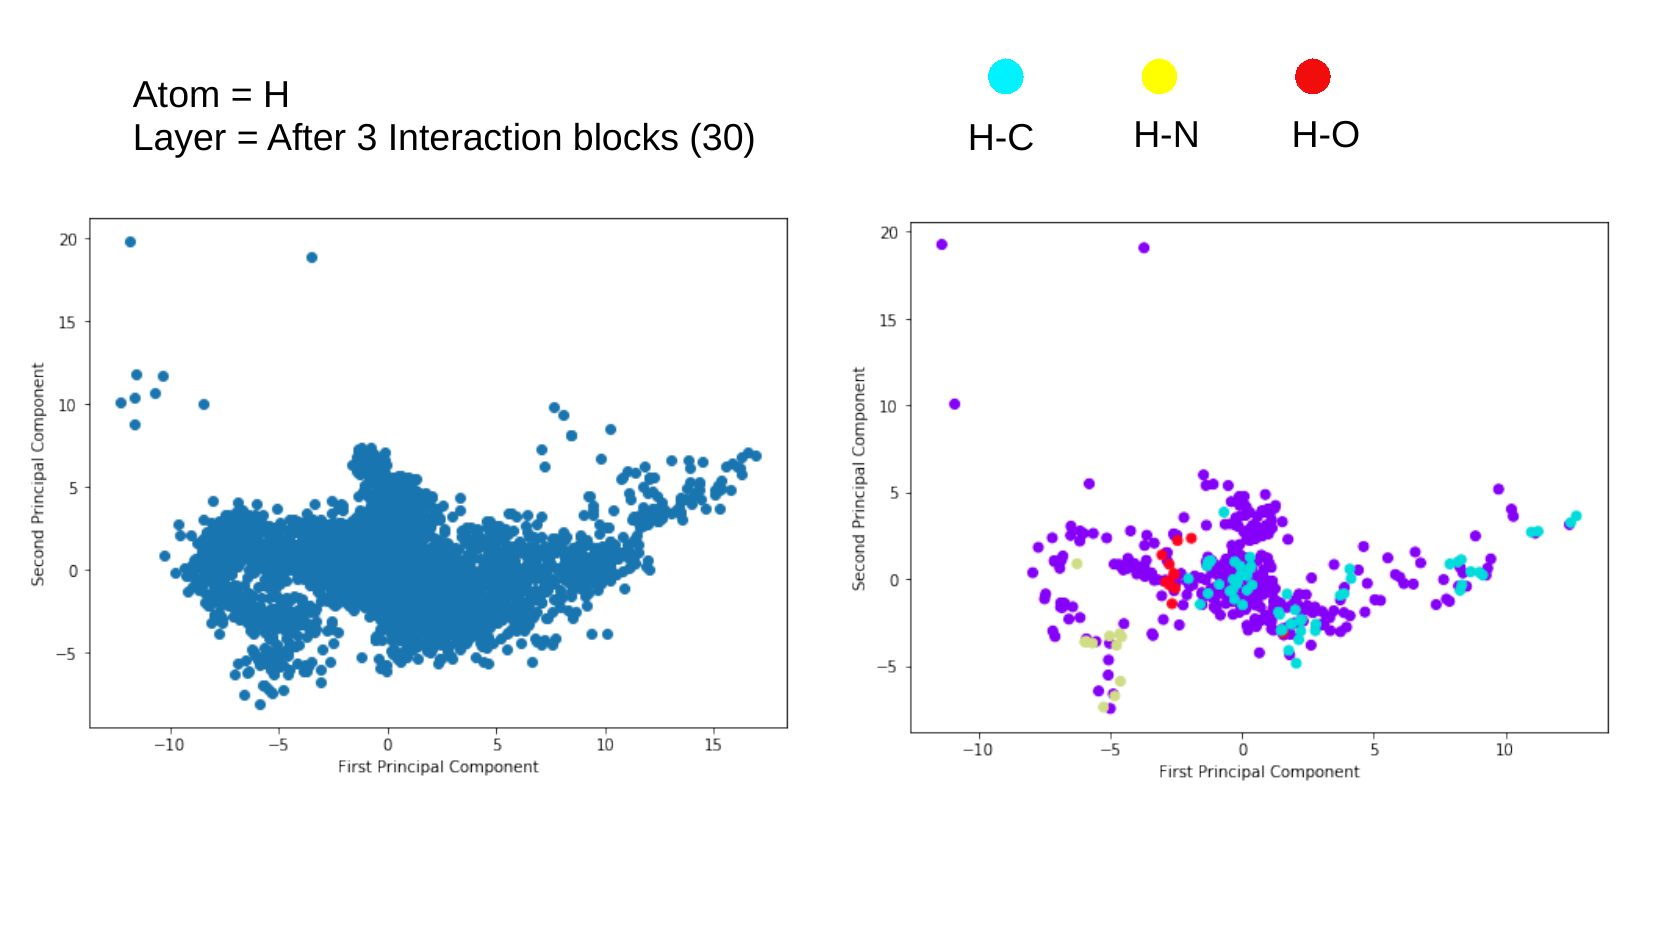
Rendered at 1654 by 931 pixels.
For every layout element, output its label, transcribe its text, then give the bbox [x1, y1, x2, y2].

text_box Atom = H Layer = After 3 Interaction blocks (30) [118, 66, 782, 166]
text_box H-C [953, 108, 1102, 166]
picture [22, 207, 798, 787]
text_box H-N [1118, 106, 1268, 164]
text_box [988, 58, 1024, 94]
picture [843, 211, 1619, 792]
text_box [1142, 58, 1177, 94]
text_box H-O [1276, 106, 1428, 164]
text_box [1295, 58, 1331, 94]
